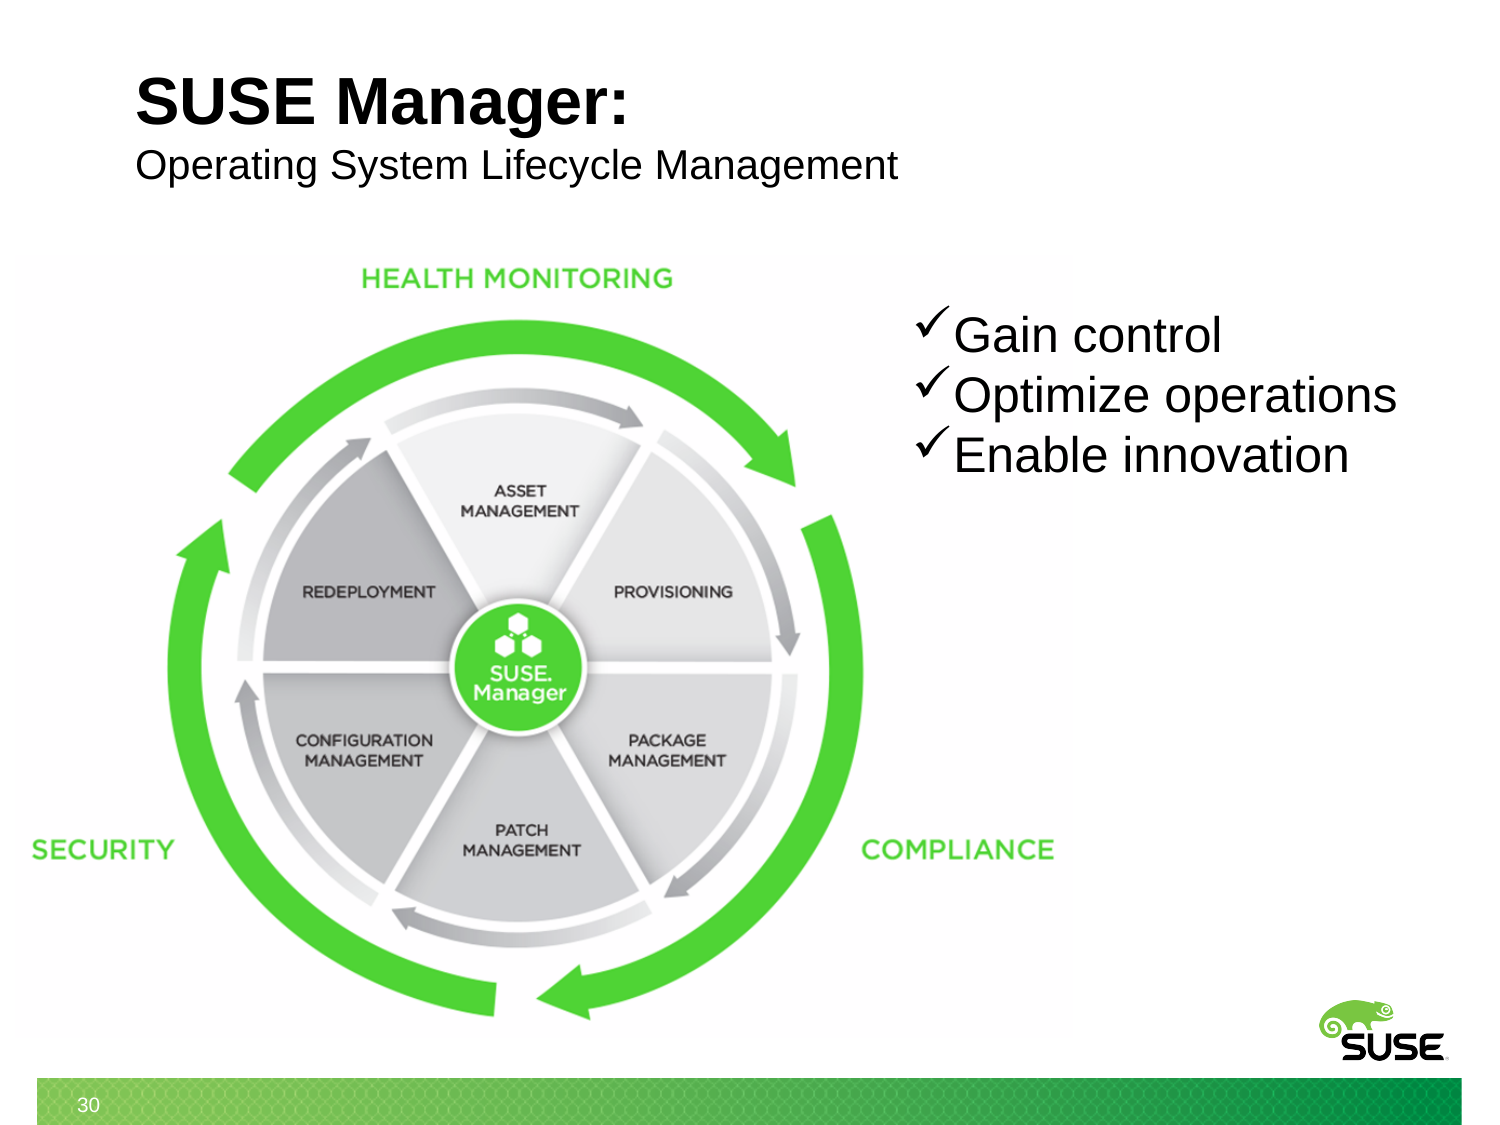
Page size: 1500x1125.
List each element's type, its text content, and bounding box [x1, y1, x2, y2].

text_box SUSE Manager: Operating System Lifecycle Management [134, 41, 1371, 204]
picture [37, 1078, 1462, 1125]
picture [15, 254, 1073, 1038]
text_box Gain control Optimize operations Enable innovation [897, 294, 1485, 585]
picture [1319, 1000, 1449, 1061]
